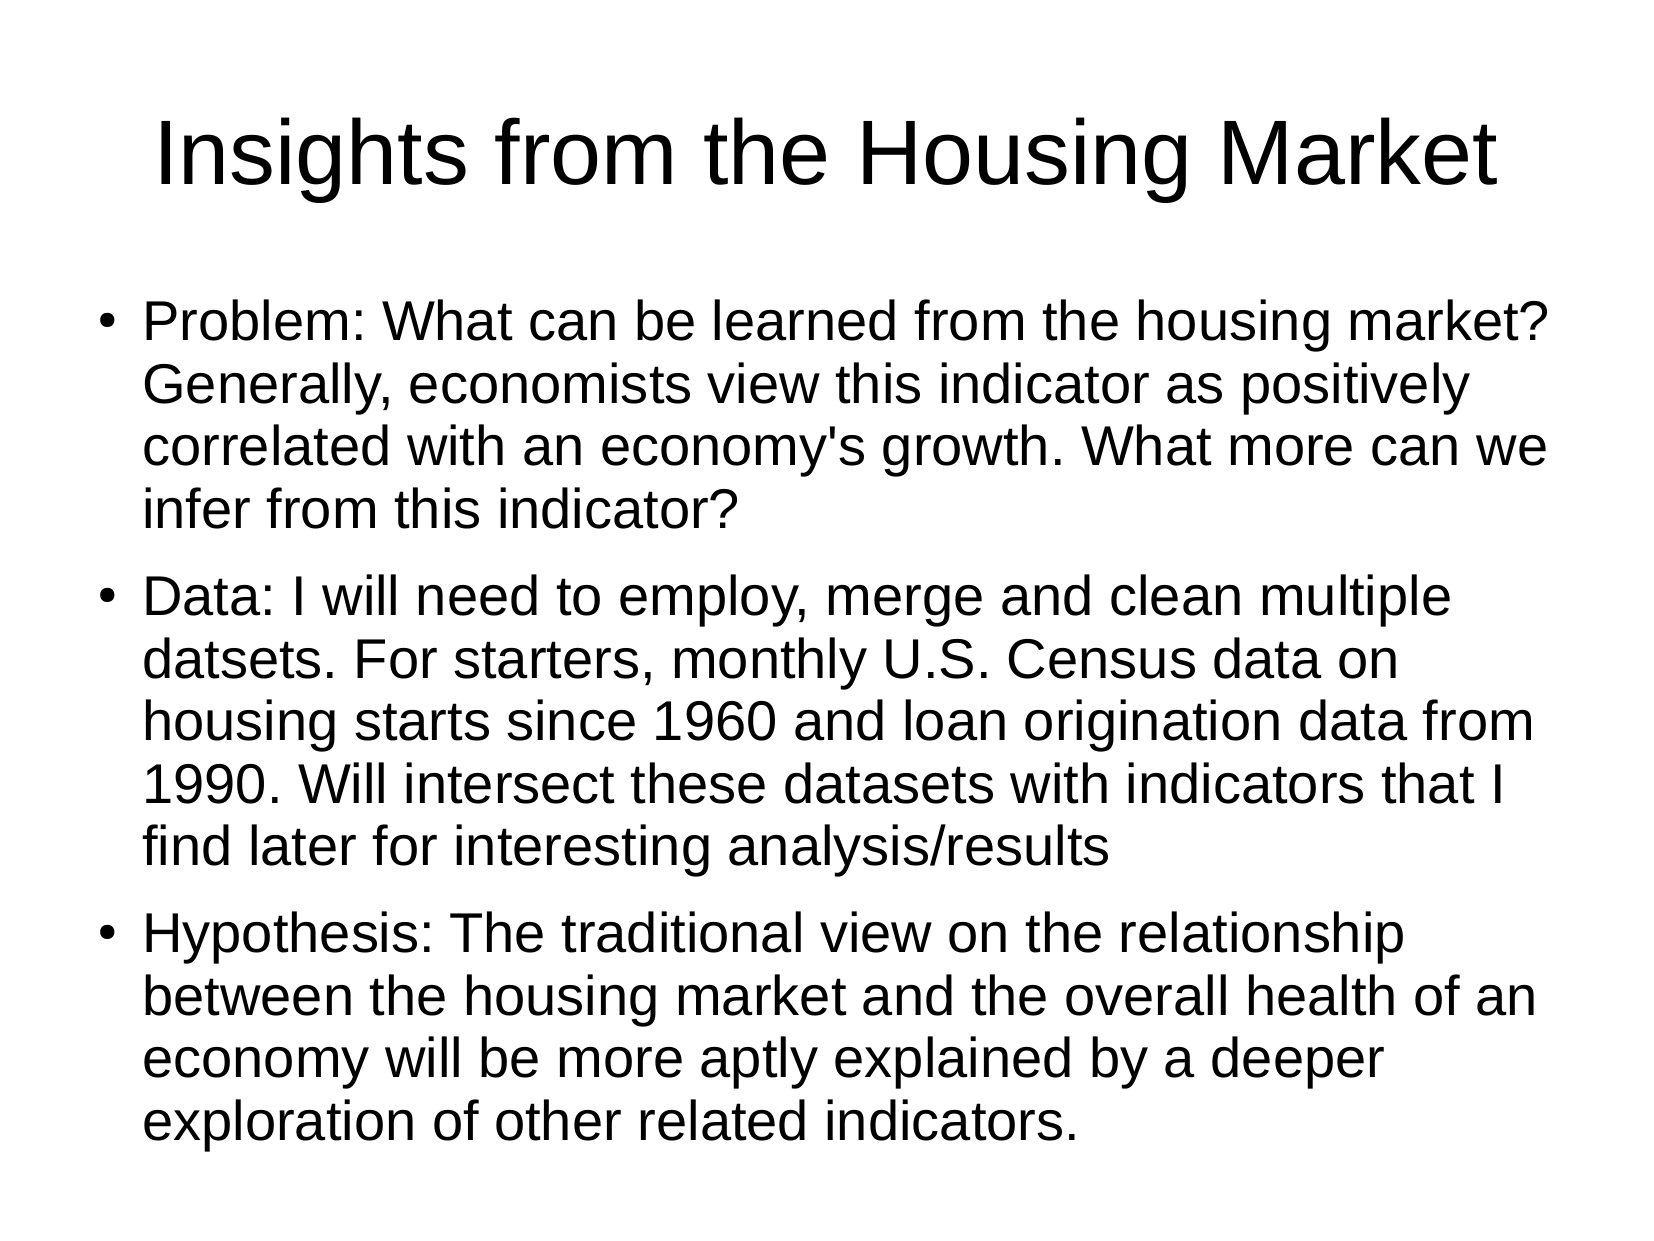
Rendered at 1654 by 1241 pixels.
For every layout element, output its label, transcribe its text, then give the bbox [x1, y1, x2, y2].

list Problem: What can be learned from the housing market? Generally, economists view this indicator as positively correlated with an economy's growth. What more can we infer from this indicator? Data: I will need to employ, merge and clean multiple datsets. For starters, monthly U.S. Census data on housing starts since 1960 and loan origination data from 1990. Will intersect these datasets with indicators that I find later for interesting analysis/results Hypothesis: The traditional view on the relationship between the housing market and the overall health of an economy will be more aptly explained by a deeper exploration of other related indicators. [82, 290, 1571, 1171]
title Insights from the Housing Market [82, 49, 1571, 257]
